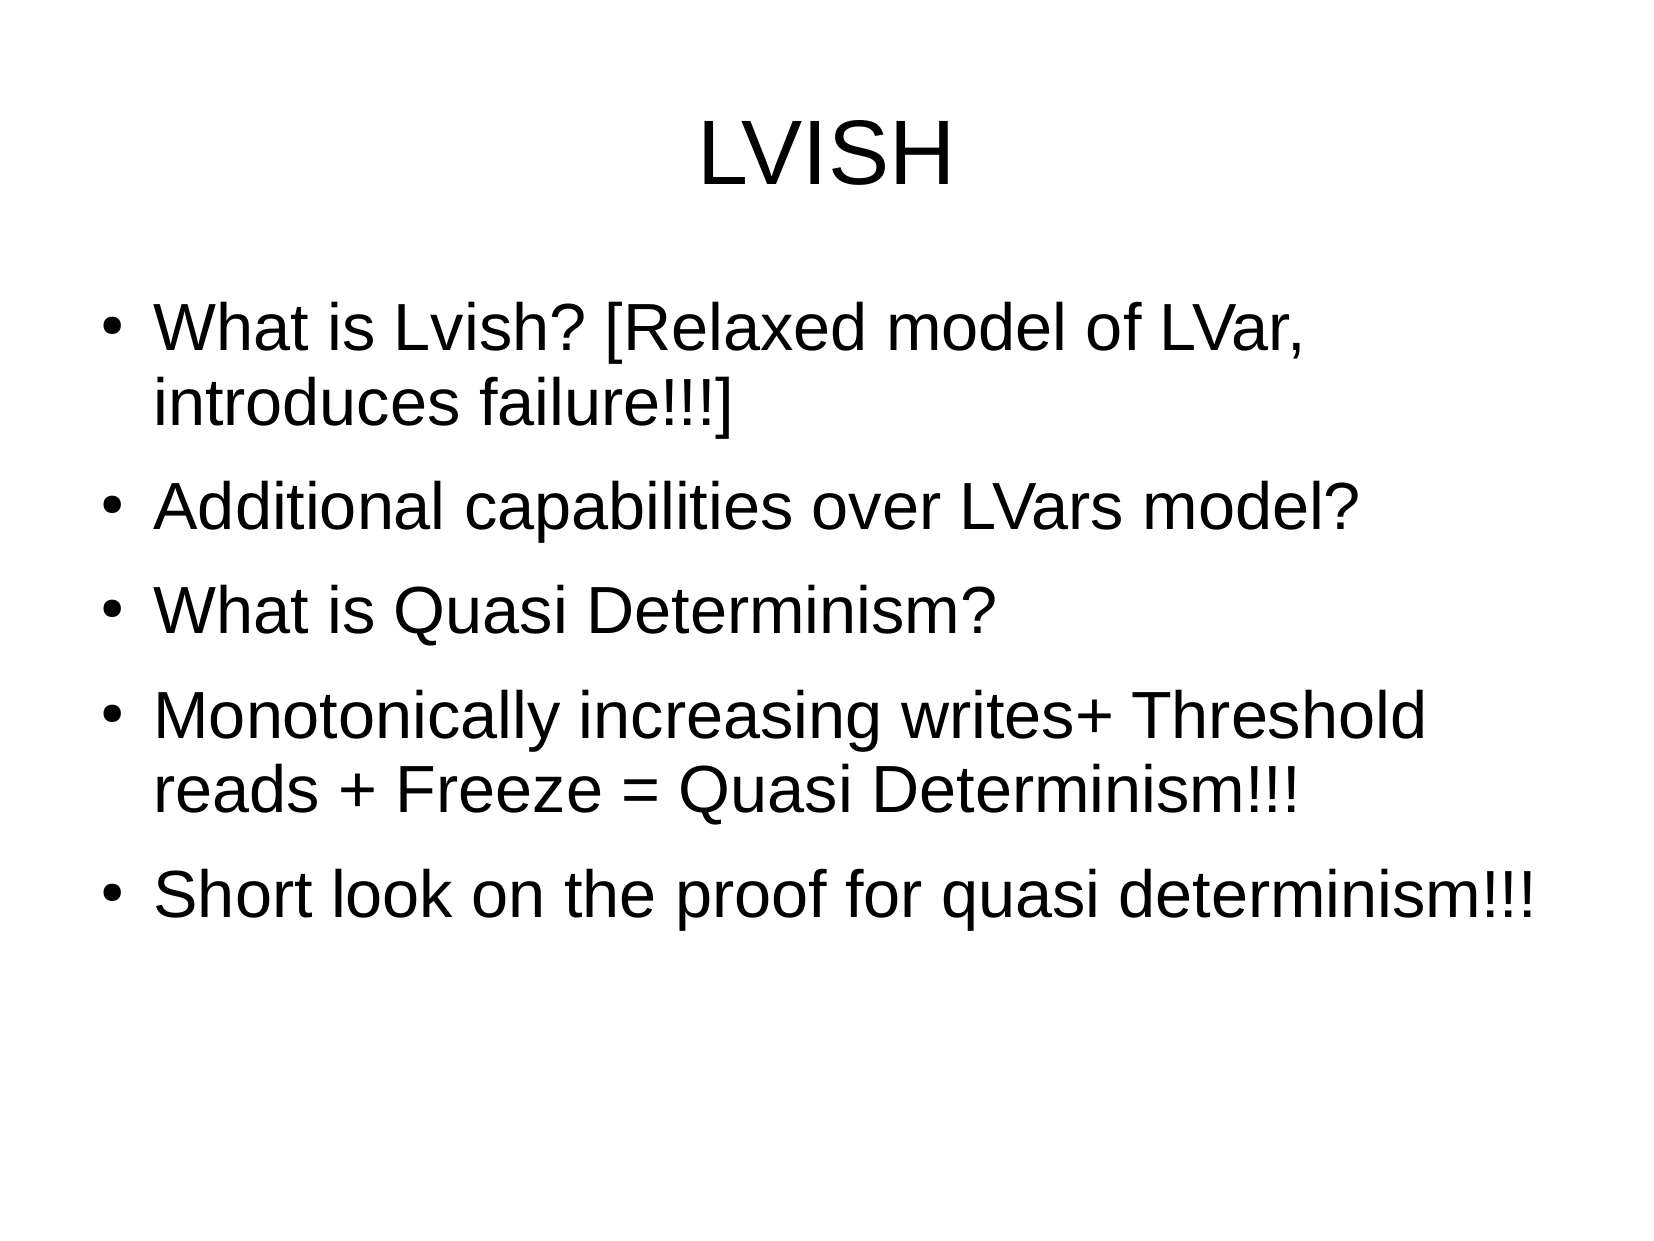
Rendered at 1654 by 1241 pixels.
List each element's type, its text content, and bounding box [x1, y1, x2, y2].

title LVISH [82, 49, 1571, 257]
list What is Lvish? [Relaxed model of LVar, introduces failure!!!] Additional capabilities over LVars model? What is Quasi Determinism? Monotonically increasing writes+ Threshold reads + Freeze = Quasi Determinism!!! Short look on the proof for quasi determinism!!! [82, 290, 1571, 1109]
